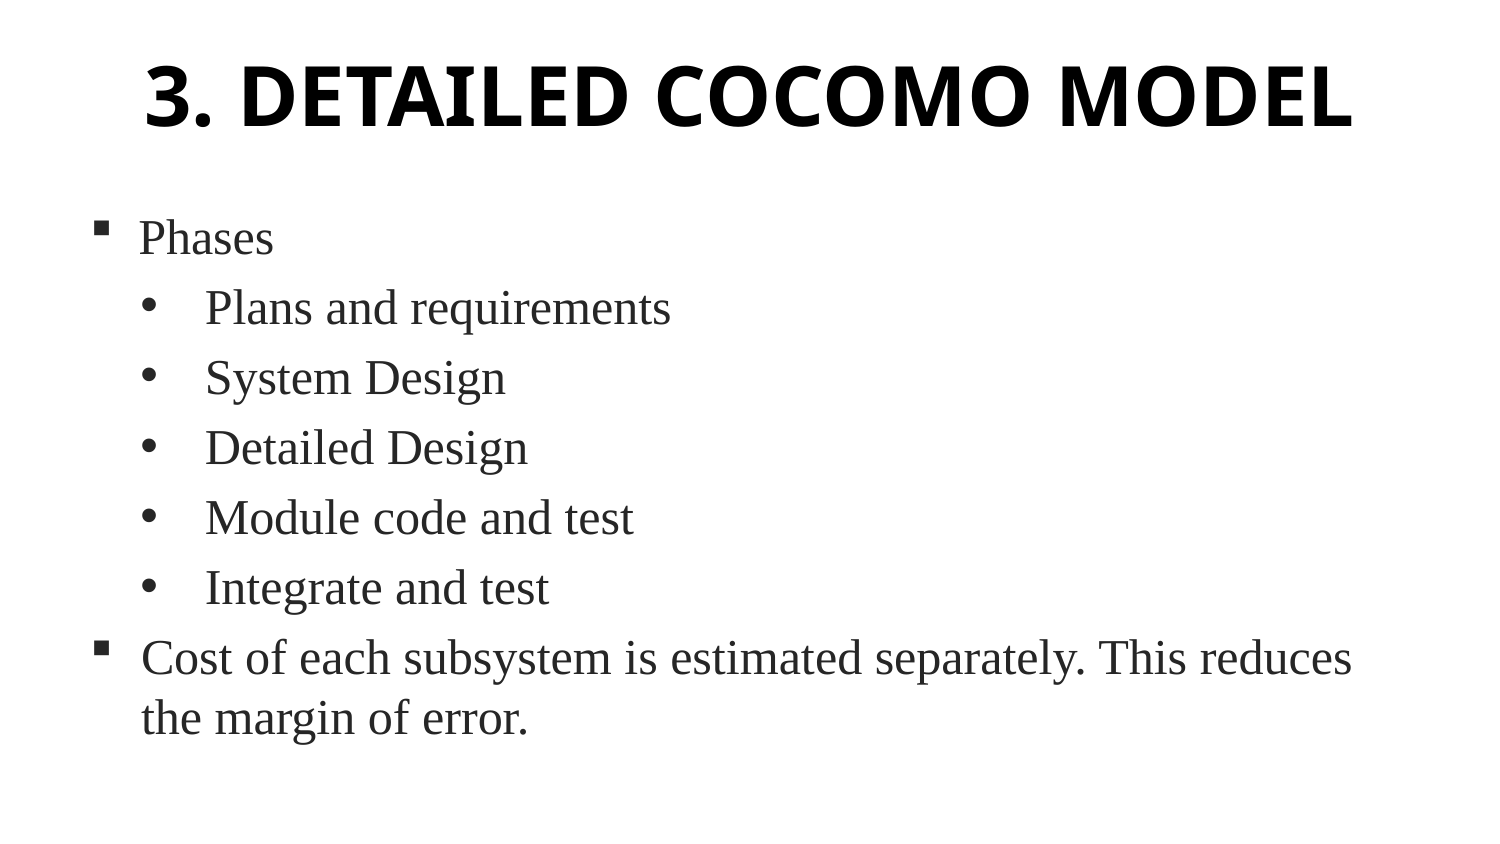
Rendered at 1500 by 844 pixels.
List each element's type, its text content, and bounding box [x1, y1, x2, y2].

title 3. Detailed COCOMO Model [75, 23, 1425, 164]
list Phases Plans and requirements System Design Detailed Design Module code and test Integrate and test Cost of each subsystem is estimated separately. This reduces the margin of error. [75, 196, 1425, 754]
